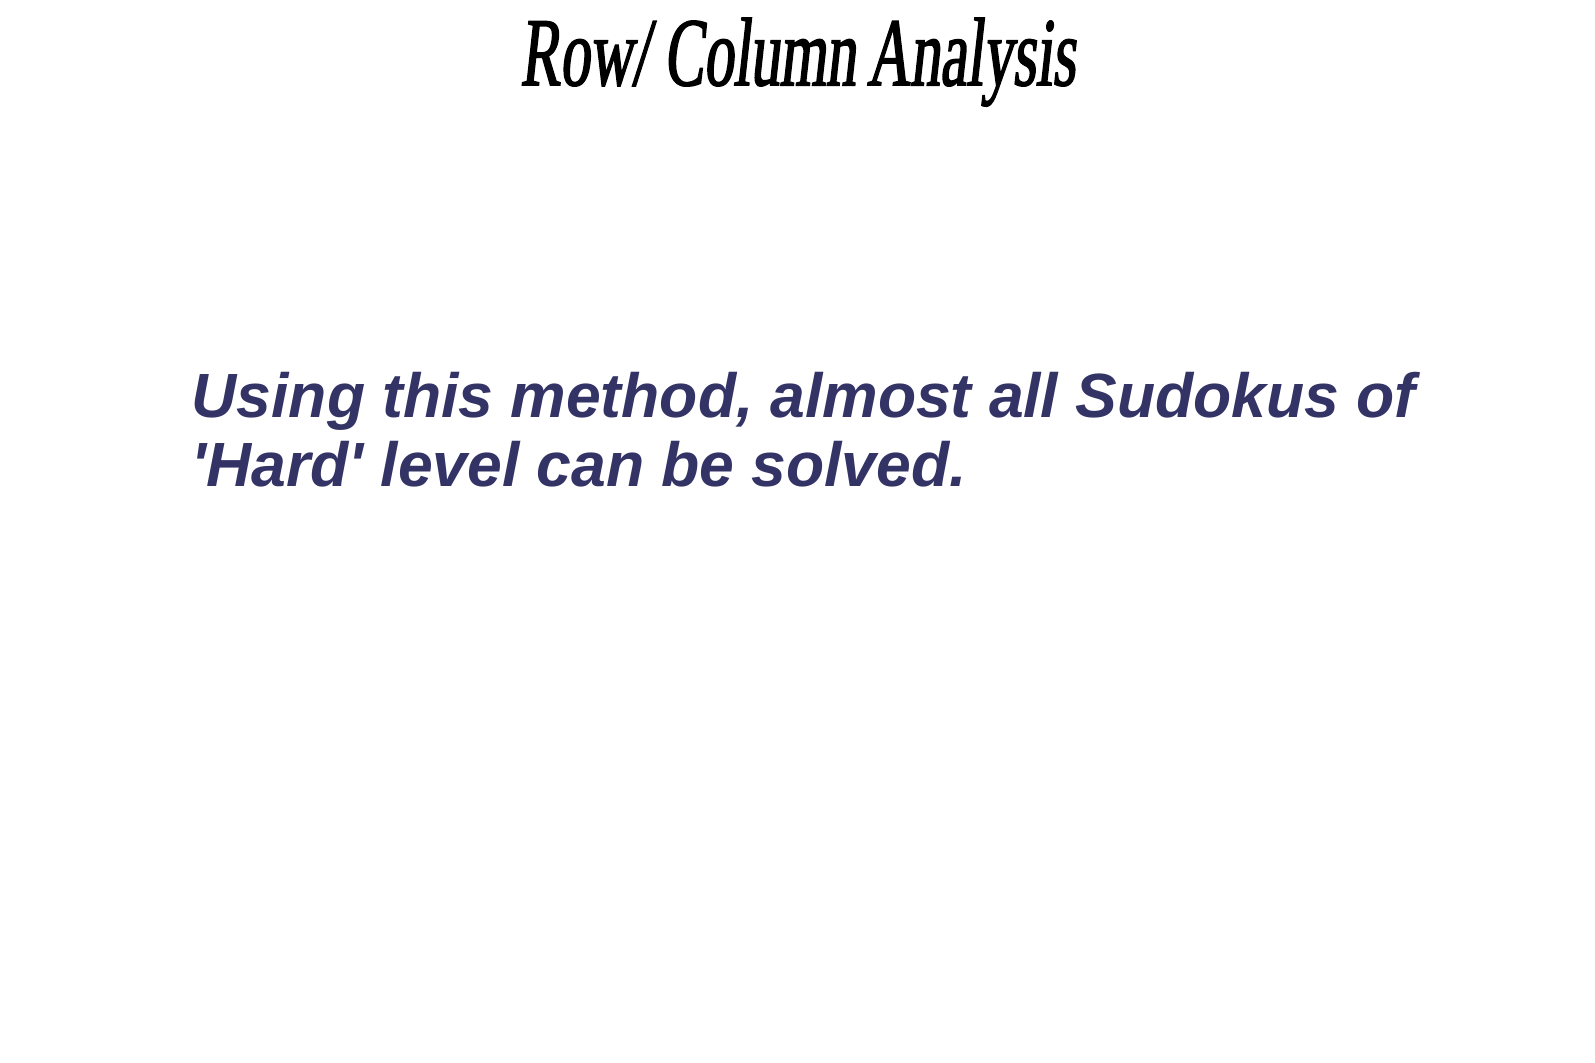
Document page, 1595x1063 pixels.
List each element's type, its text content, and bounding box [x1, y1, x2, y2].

text_box Row/ Column Analysis [522, 21, 561, 86]
text_box Row/ Column Analysis [1054, 39, 1077, 87]
text_box Row/ Column Analysis [1015, 39, 1037, 87]
text_box Row/ Column Analysis [867, 21, 940, 86]
text_box Row/ Column Analysis [734, 17, 752, 86]
text_box Using this method, almost all Sudokus of 'Hard' level can be solved. [177, 295, 1536, 564]
text_box Row/ Column Analysis [669, 20, 707, 87]
text_box Row/ Column Analysis [981, 40, 1018, 107]
text_box Row/ Column Analysis [594, 40, 638, 87]
text_box Row/ Column Analysis [827, 39, 856, 86]
text_box Row/ Column Analysis [1036, 40, 1052, 86]
text_box Row/ Column Analysis [707, 39, 735, 87]
text_box Row/ Column Analysis [564, 39, 591, 87]
text_box Row/ Column Analysis [967, 17, 985, 86]
text_box Row/ Column Analysis [755, 40, 781, 87]
text_box Row/ Column Analysis [943, 39, 966, 87]
text_box Row/ Column Analysis [632, 21, 657, 87]
text_box Row/ Column Analysis [780, 39, 826, 86]
